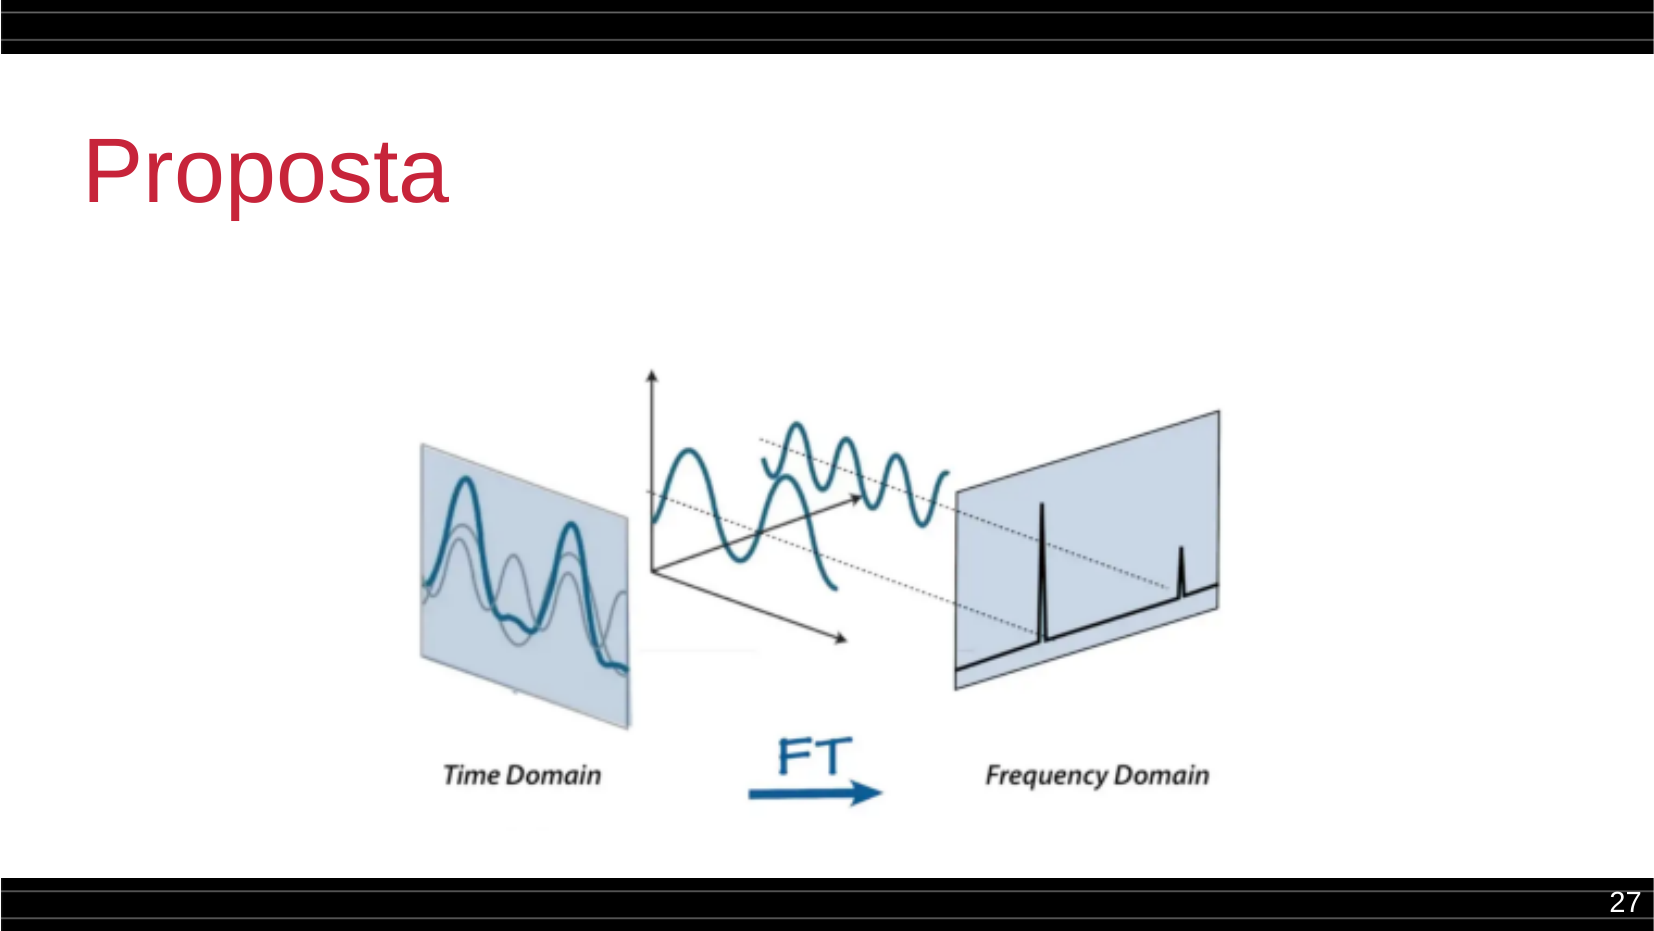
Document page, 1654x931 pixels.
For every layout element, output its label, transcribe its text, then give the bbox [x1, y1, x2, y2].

picture [1, 878, 1654, 931]
picture [1, 0, 1654, 54]
title Proposta [82, 92, 1571, 249]
picture [353, 248, 1301, 848]
